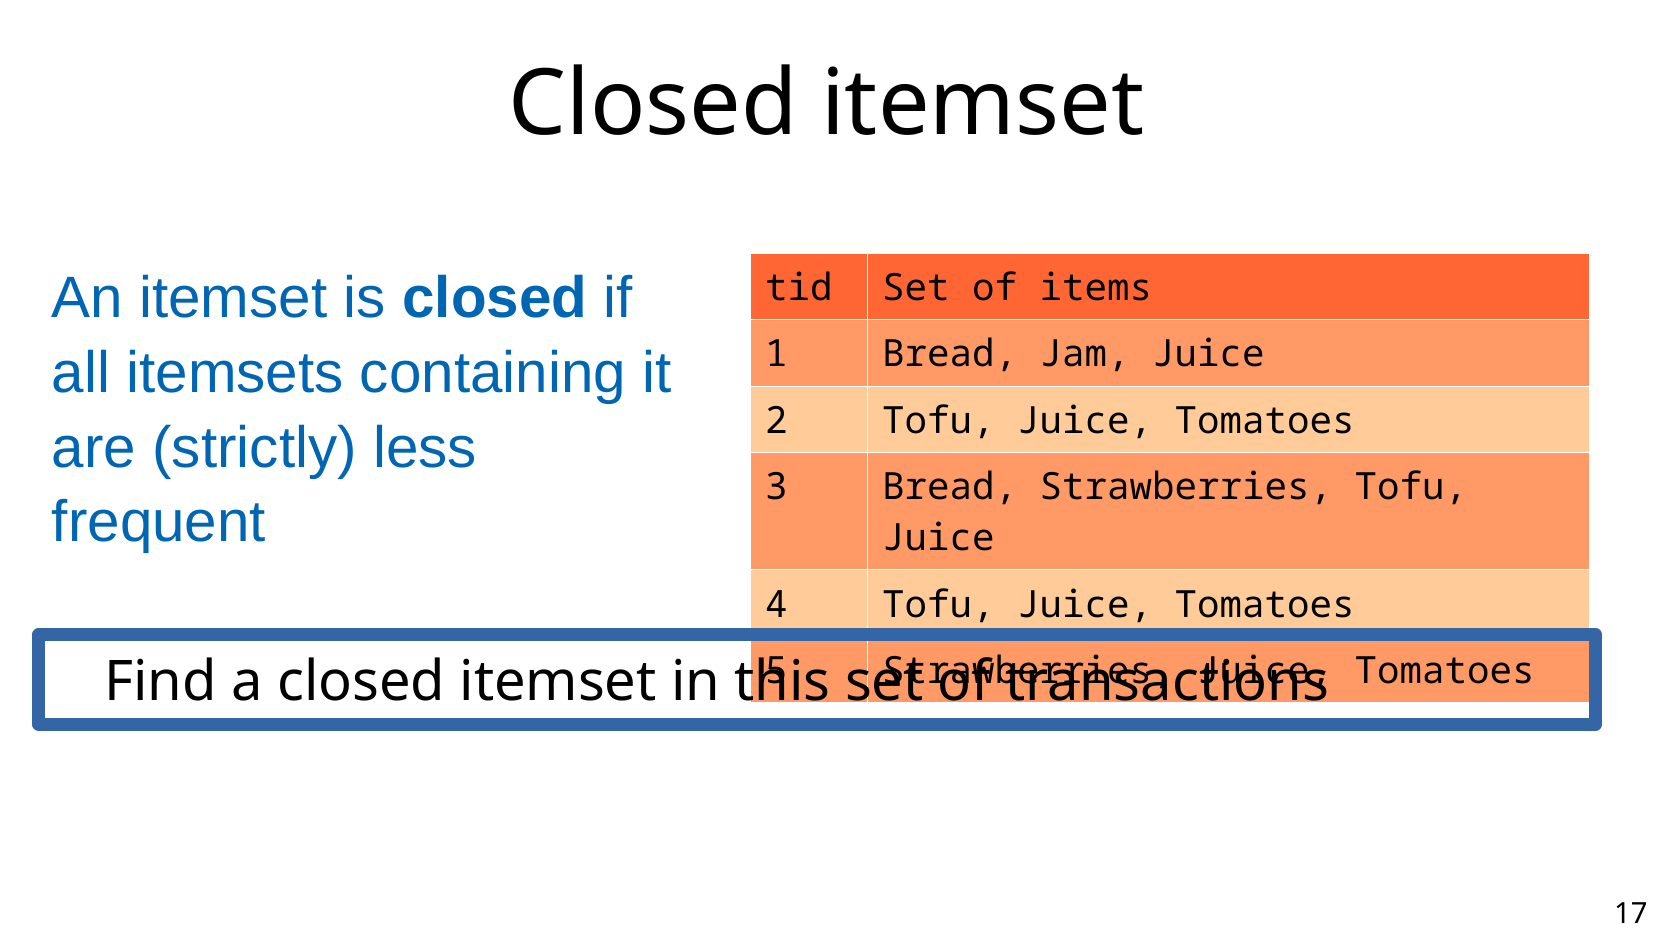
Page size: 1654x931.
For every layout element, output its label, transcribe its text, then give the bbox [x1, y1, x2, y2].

table_header tid [751, 254, 867, 319]
title Closed itemset [82, 37, 1571, 161]
table_cell Tofu, Juice, Tomatoes [868, 387, 1589, 452]
table_cell Bread, Jam, Juice [868, 320, 1589, 386]
table_cell Tofu, Juice, Tomatoes [868, 570, 1589, 628]
table_cell 3 [751, 453, 867, 569]
table_header Set of items [868, 254, 1589, 319]
table_cell 1 [751, 320, 867, 386]
table_cell Bread, Strawberries, Tofu, Juice [868, 453, 1589, 569]
table_cell 2 [751, 387, 867, 452]
list Find a closed itemset in this set of transactions [38, 634, 1596, 725]
text_box An itemset is closed if all itemsets containing it are (strictly) less frequent [37, 247, 705, 585]
table_cell 4 [751, 570, 867, 628]
